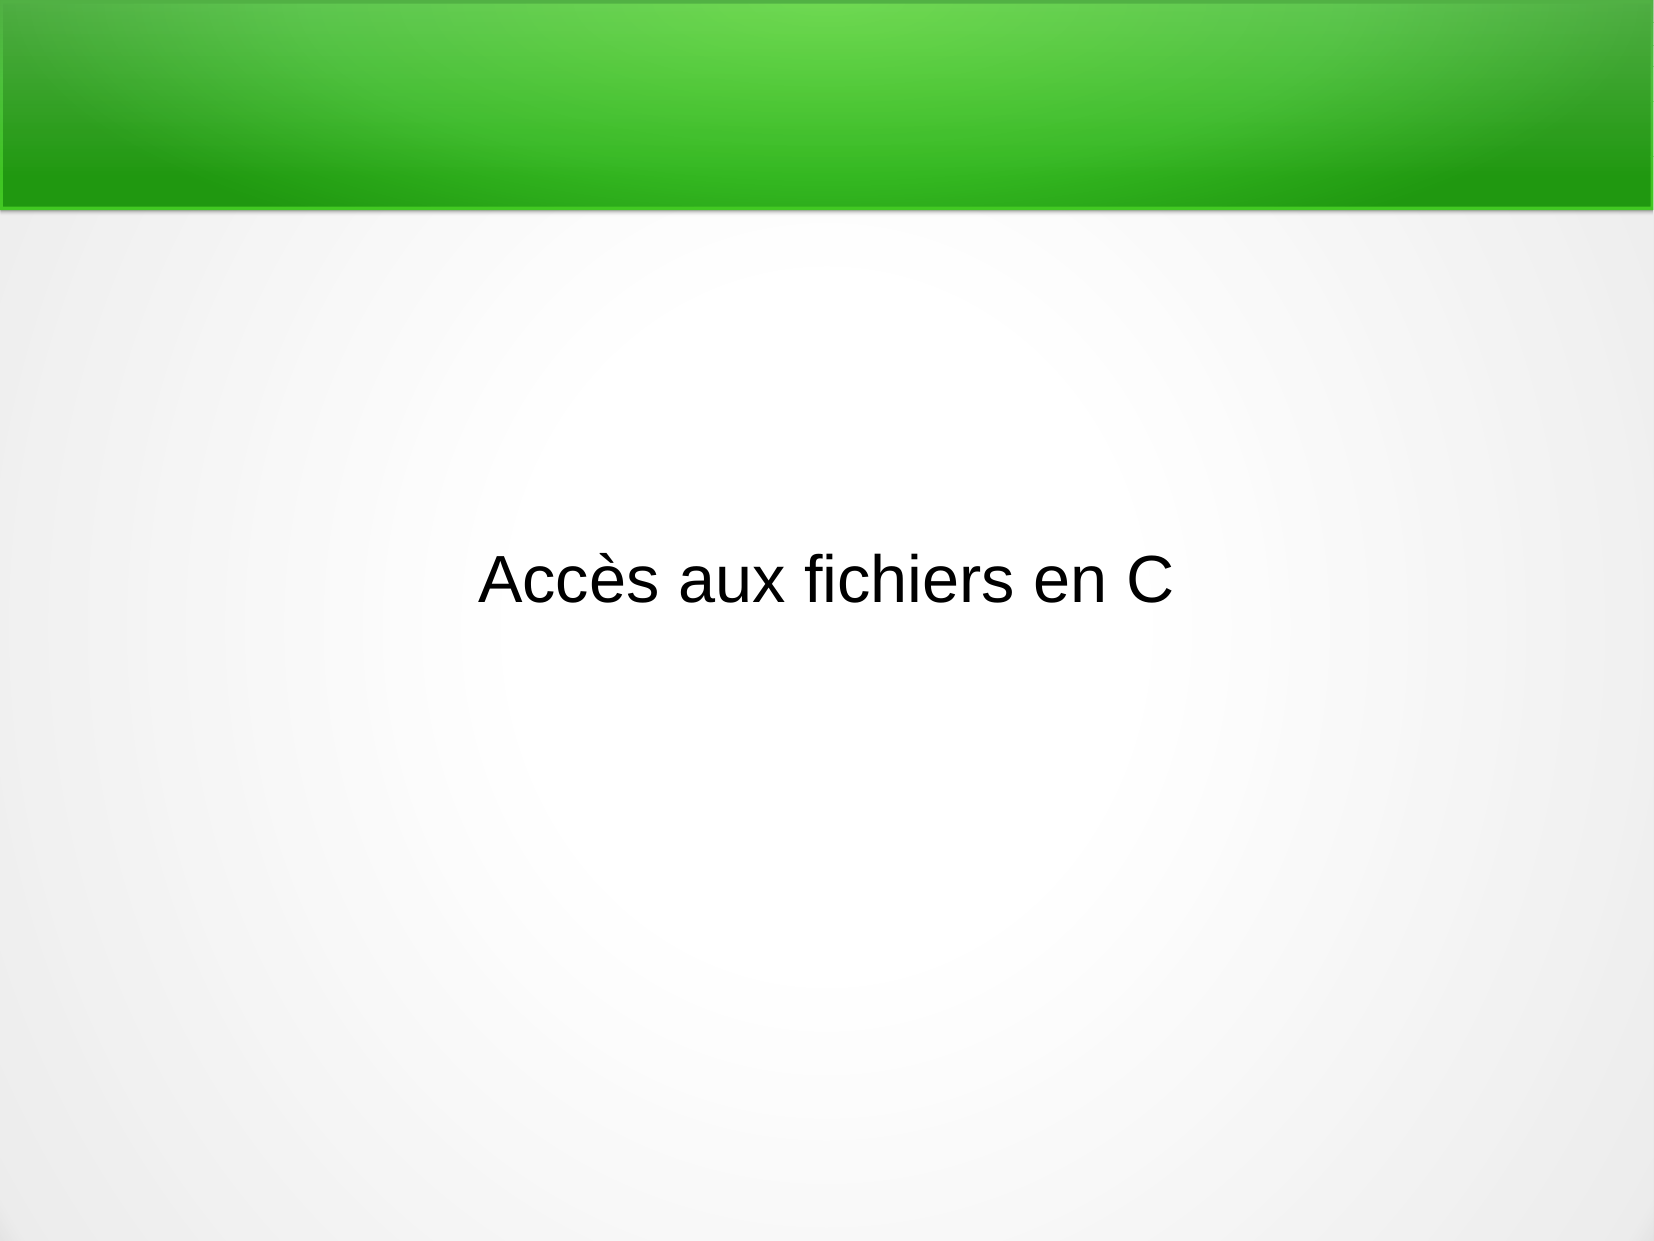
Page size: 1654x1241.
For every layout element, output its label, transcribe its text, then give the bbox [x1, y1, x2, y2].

subtitle Accès aux fichiers en C [82, 56, 1571, 1102]
